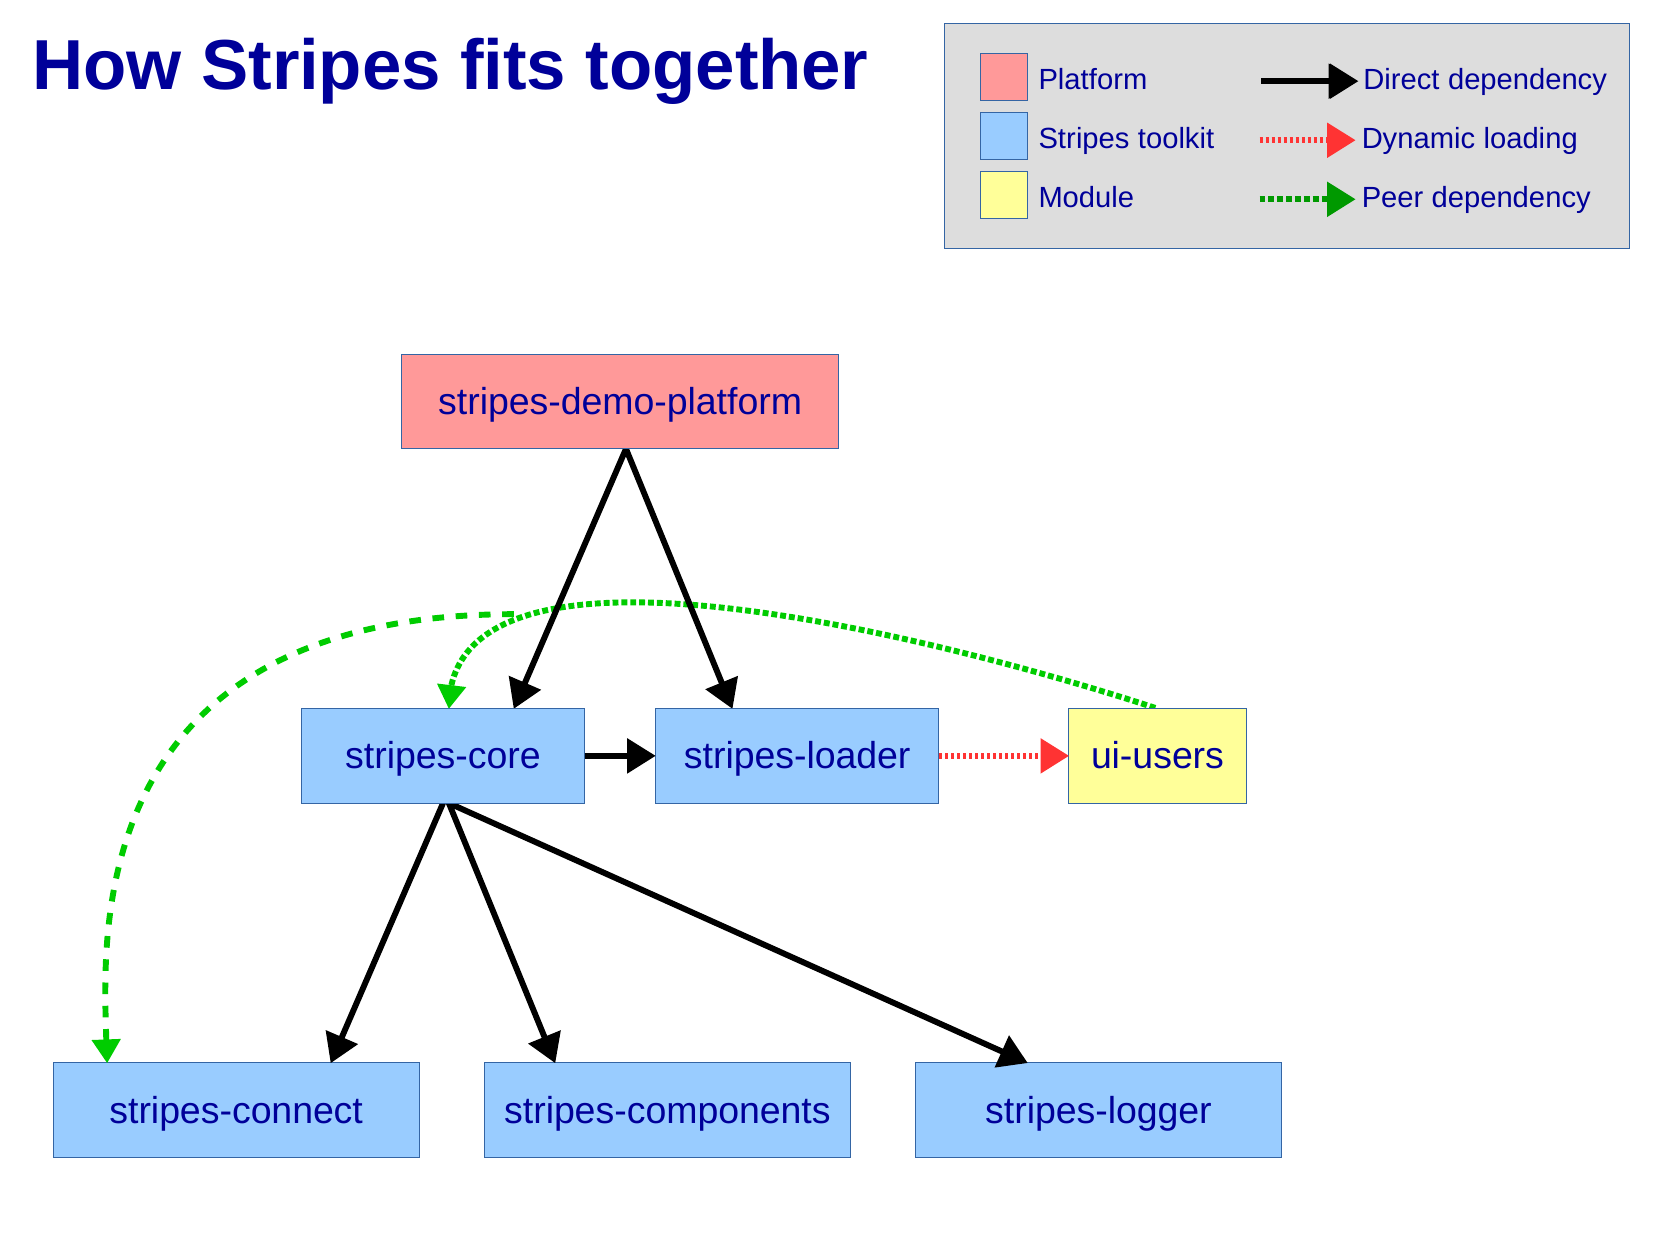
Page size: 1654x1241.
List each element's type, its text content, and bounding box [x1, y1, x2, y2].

text_box Direct dependency [1348, 55, 1622, 103]
text_box stripes-demo-platform [401, 354, 839, 449]
text_box Dynamic loading [1347, 114, 1593, 163]
text_box stripes-loader [655, 708, 939, 804]
text_box Platform [1023, 55, 1162, 103]
text_box Stripes toolkit [1023, 114, 1229, 163]
text_box stripes-logger [915, 1062, 1282, 1158]
text_box stripes-connect [53, 1062, 420, 1158]
text_box ui-users [1068, 708, 1247, 804]
text_box stripes-components [484, 1062, 851, 1158]
text_box stripes-core [301, 708, 585, 804]
text_box Peer dependency [1347, 173, 1606, 222]
text_box Module [1023, 173, 1149, 222]
text_box [944, 23, 1630, 249]
text_box How Stripes fits together [17, 17, 886, 112]
